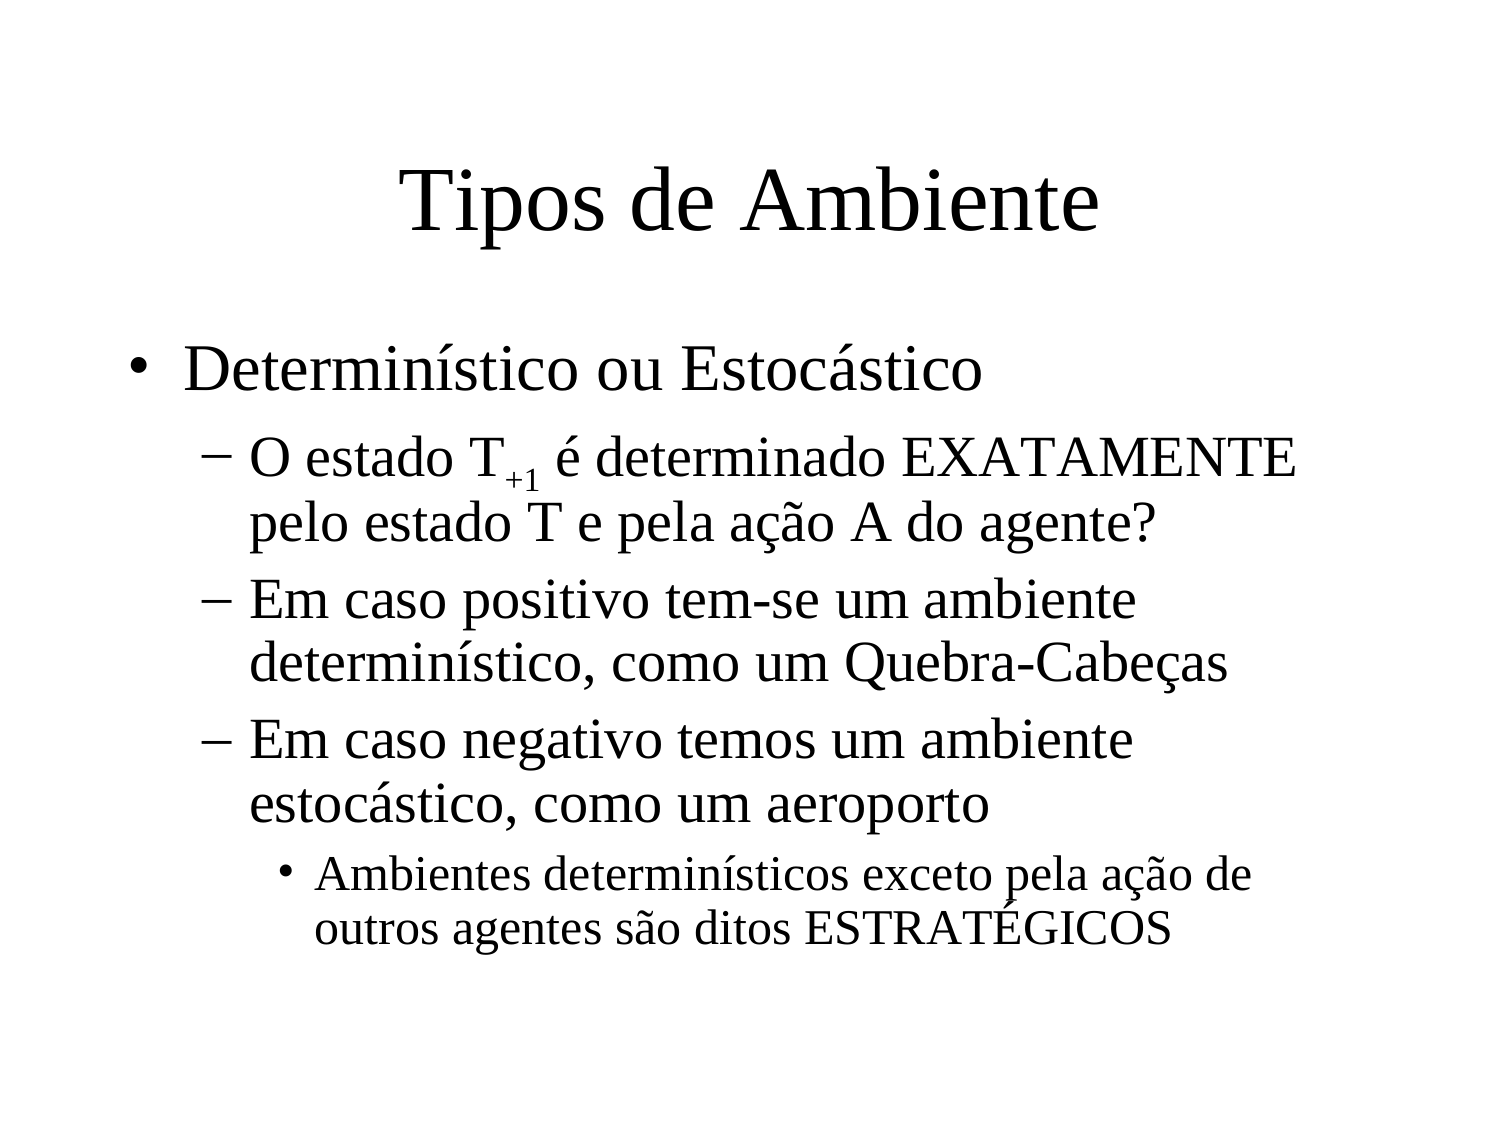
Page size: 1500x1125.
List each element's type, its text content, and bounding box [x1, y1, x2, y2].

list Determinístico ou Estocástico O estado T+1 é determinado EXATAMENTE pelo estado T e pela ação A do agente? Em caso positivo tem-se um ambiente determinístico, como um Quebra-Cabeças Em caso negativo temos um ambiente estocástico, como um aeroporto Ambientes determinísticos exceto pela ação de outros agentes são ditos ESTRATÉGICOS [112, 324, 1388, 1001]
title Tipos de Ambiente [112, 99, 1388, 288]
